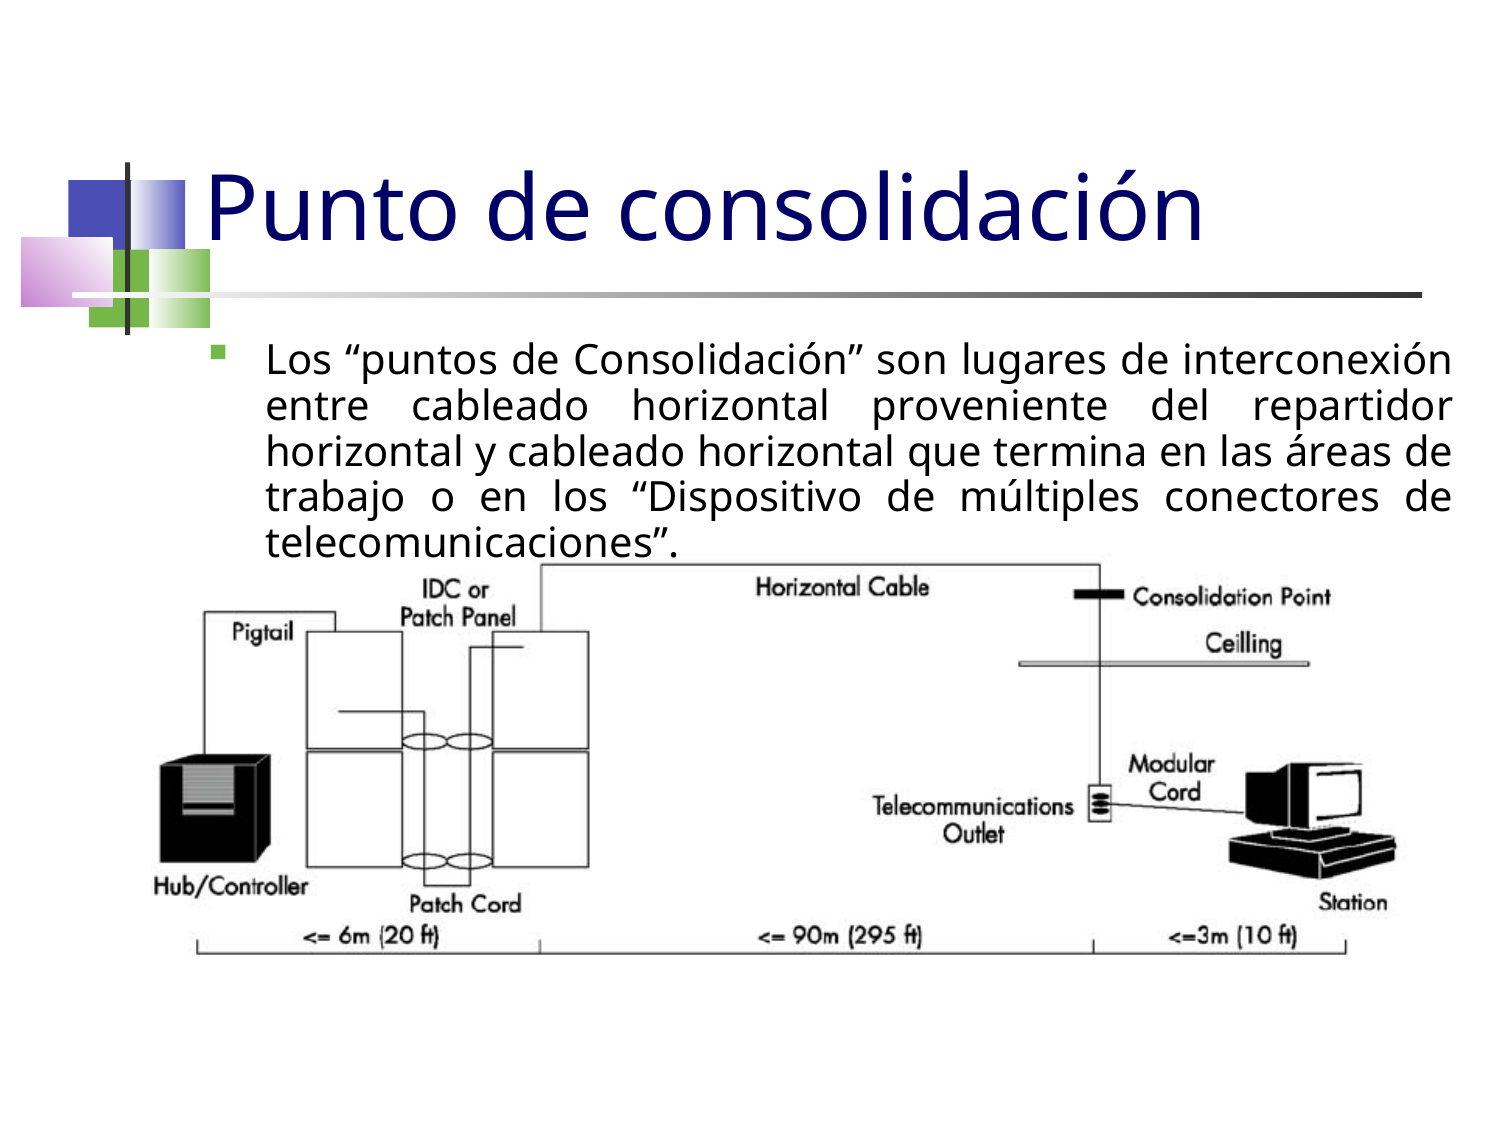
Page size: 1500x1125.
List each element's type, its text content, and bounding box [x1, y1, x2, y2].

list Los “puntos de Consolidación” son lugares de interconexión entre cableado horizontal proveniente del repartidor horizontal y cableado horizontal que termina en las áreas de trabajo o en los “Dispositivo de múltiples conectores de telecomunicaciones”. [193, 330, 1469, 622]
title Punto de consolidación [188, 35, 1468, 276]
picture [94, 538, 1500, 967]
